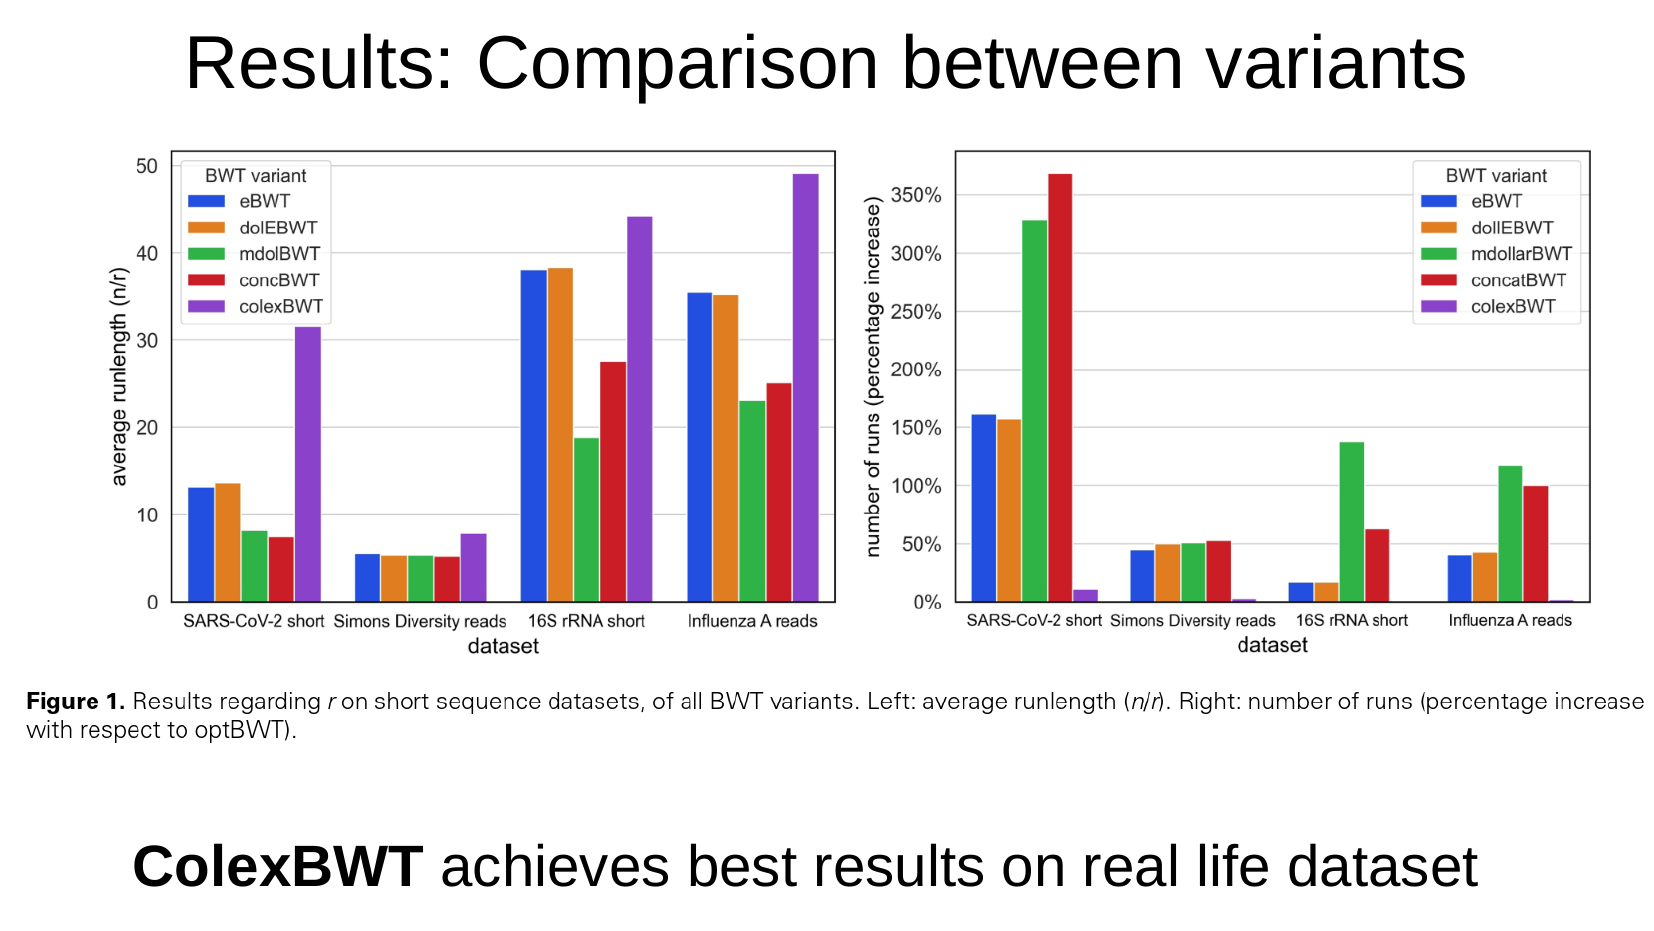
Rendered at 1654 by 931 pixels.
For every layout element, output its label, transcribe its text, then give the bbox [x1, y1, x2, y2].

title Results: Comparison between variants [82, 0, 1571, 166]
text_box ColexBWT achieves best results on real life dataset [118, 826, 1654, 931]
picture [0, 88, 1654, 750]
